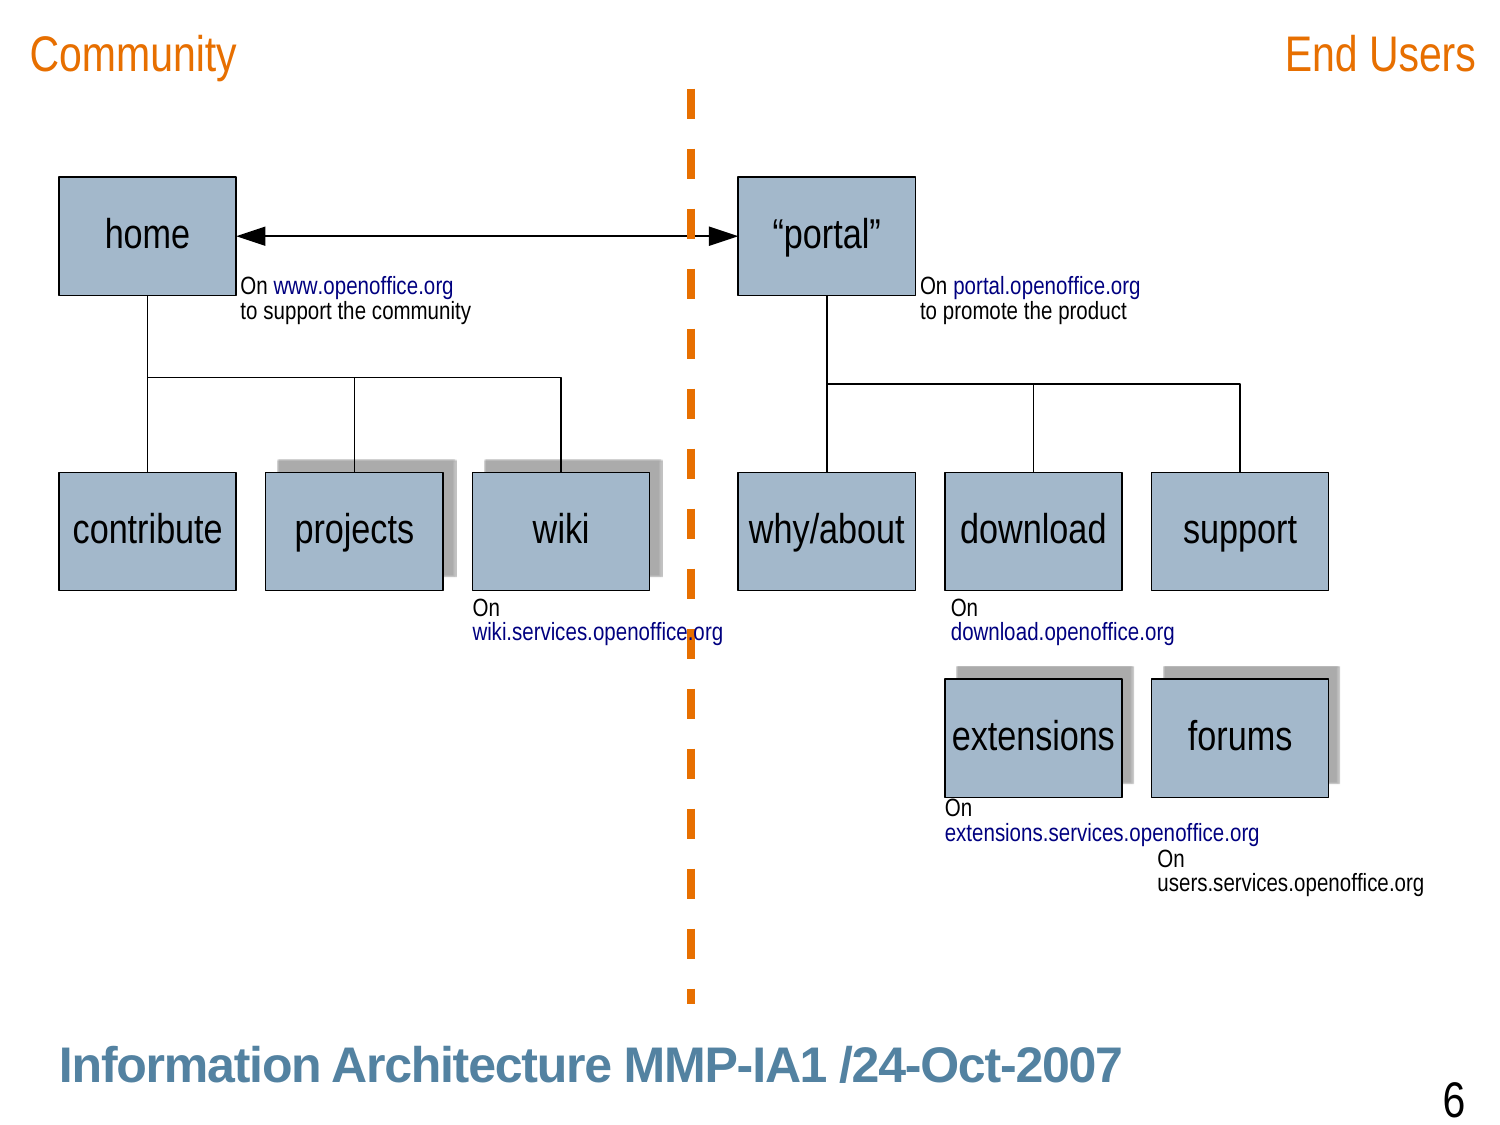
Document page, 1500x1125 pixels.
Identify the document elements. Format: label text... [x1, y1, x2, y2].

text_box On portal.openoffice.org to promote the product [920, 275, 1216, 329]
text_box On download.openoffice.org [950, 596, 1306, 651]
text_box contribute [59, 472, 237, 591]
text_box download [944, 472, 1123, 591]
text_box End Users [1092, 32, 1477, 89]
text_box support [1151, 472, 1329, 591]
text_box extensions [944, 679, 1123, 797]
title Information Architecture MMP-IA1 /24-Oct-2007 [59, 904, 1422, 1093]
text_box forums [1151, 679, 1329, 798]
text_box wiki [472, 472, 650, 591]
text_box “portal” [738, 177, 916, 296]
text_box On wiki.services.openoffice.org [472, 596, 827, 651]
text_box On users.services.openoffice.org [1157, 847, 1453, 902]
text_box On www.openoffice.org to support the community [240, 275, 536, 329]
text_box On extensions.services.openoffice.org [944, 797, 1300, 851]
text_box projects [265, 472, 443, 591]
text_box Community [29, 32, 414, 89]
text_box home [59, 177, 237, 296]
text_box why/about [738, 472, 916, 591]
